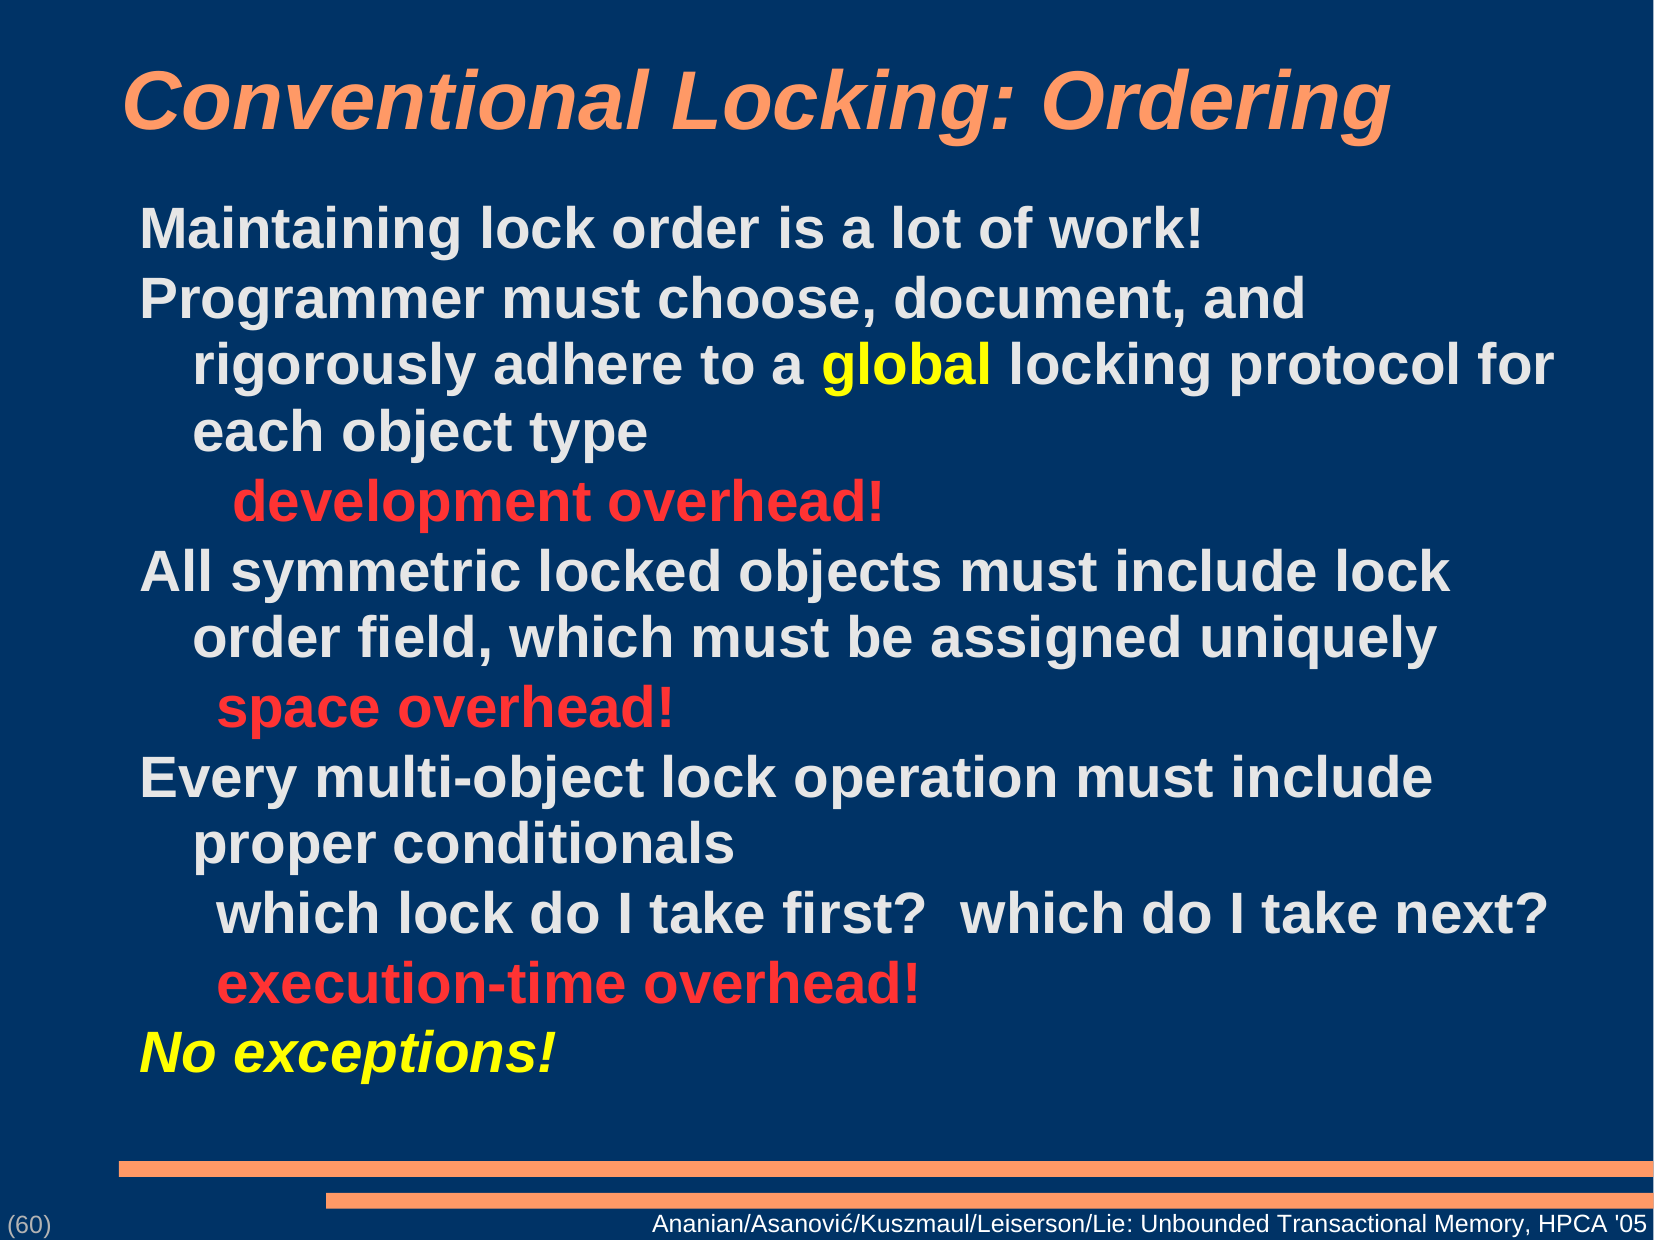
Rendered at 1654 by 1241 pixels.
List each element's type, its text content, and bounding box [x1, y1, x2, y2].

title Conventional Locking: Ordering [121, 46, 1534, 157]
list Maintaining lock order is a lot of work! Programmer must choose, document, and rigorously adhere to a global locking protocol for each object type development overhead! All symmetric locked objects must include lock order field, which must be assigned uniquely space overhead! Every multi-object lock operation must include proper conditionals which lock do I take first? which do I take next? execution-time overhead! No exceptions! [121, 194, 1561, 1151]
